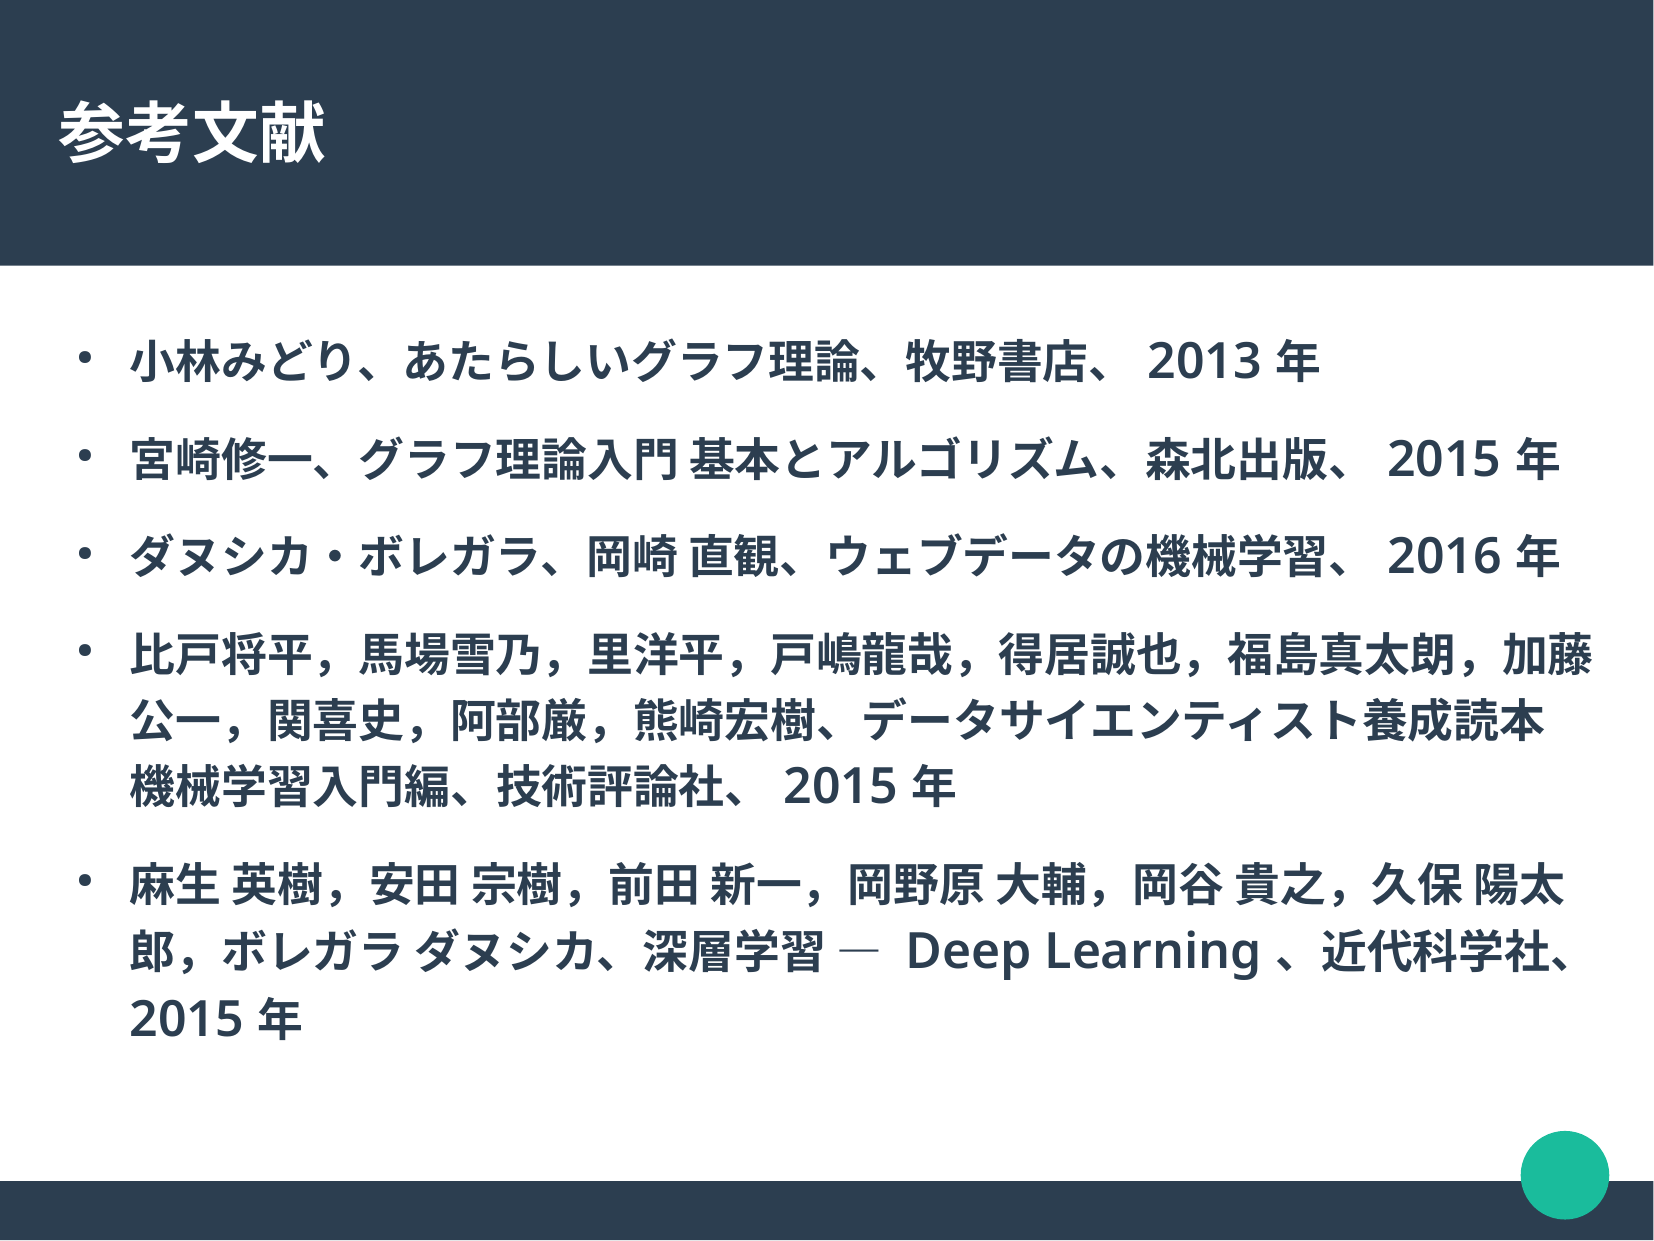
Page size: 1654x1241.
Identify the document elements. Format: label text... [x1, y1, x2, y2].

list 小林みどり、あたらしいグラフ理論、牧野書店、2013年 宮崎修一、グラフ理論入門 基本とアルゴリズム、森北出版、2015年 ダヌシカ・ボレガラ、岡崎 直観、ウェブデータの機械学習、2016年 比戸将平，馬場雪乃，里洋平，戸嶋龍哉，得居誠也，福島真太朗，加藤公一，関喜史，阿部厳，熊崎宏樹、データサイエンティスト養成読本 機械学習入門編、技術評論社、2015年 麻生 英樹，安田 宗樹，前田 新一，岡野原 大輔，岡谷 貴之，久保 陽太郎，ボレガラ ダヌシカ、深層学習 — Deep Learning、近代科学社、2015年 [59, 324, 1595, 1152]
title 参考文献 [59, 49, 1595, 207]
